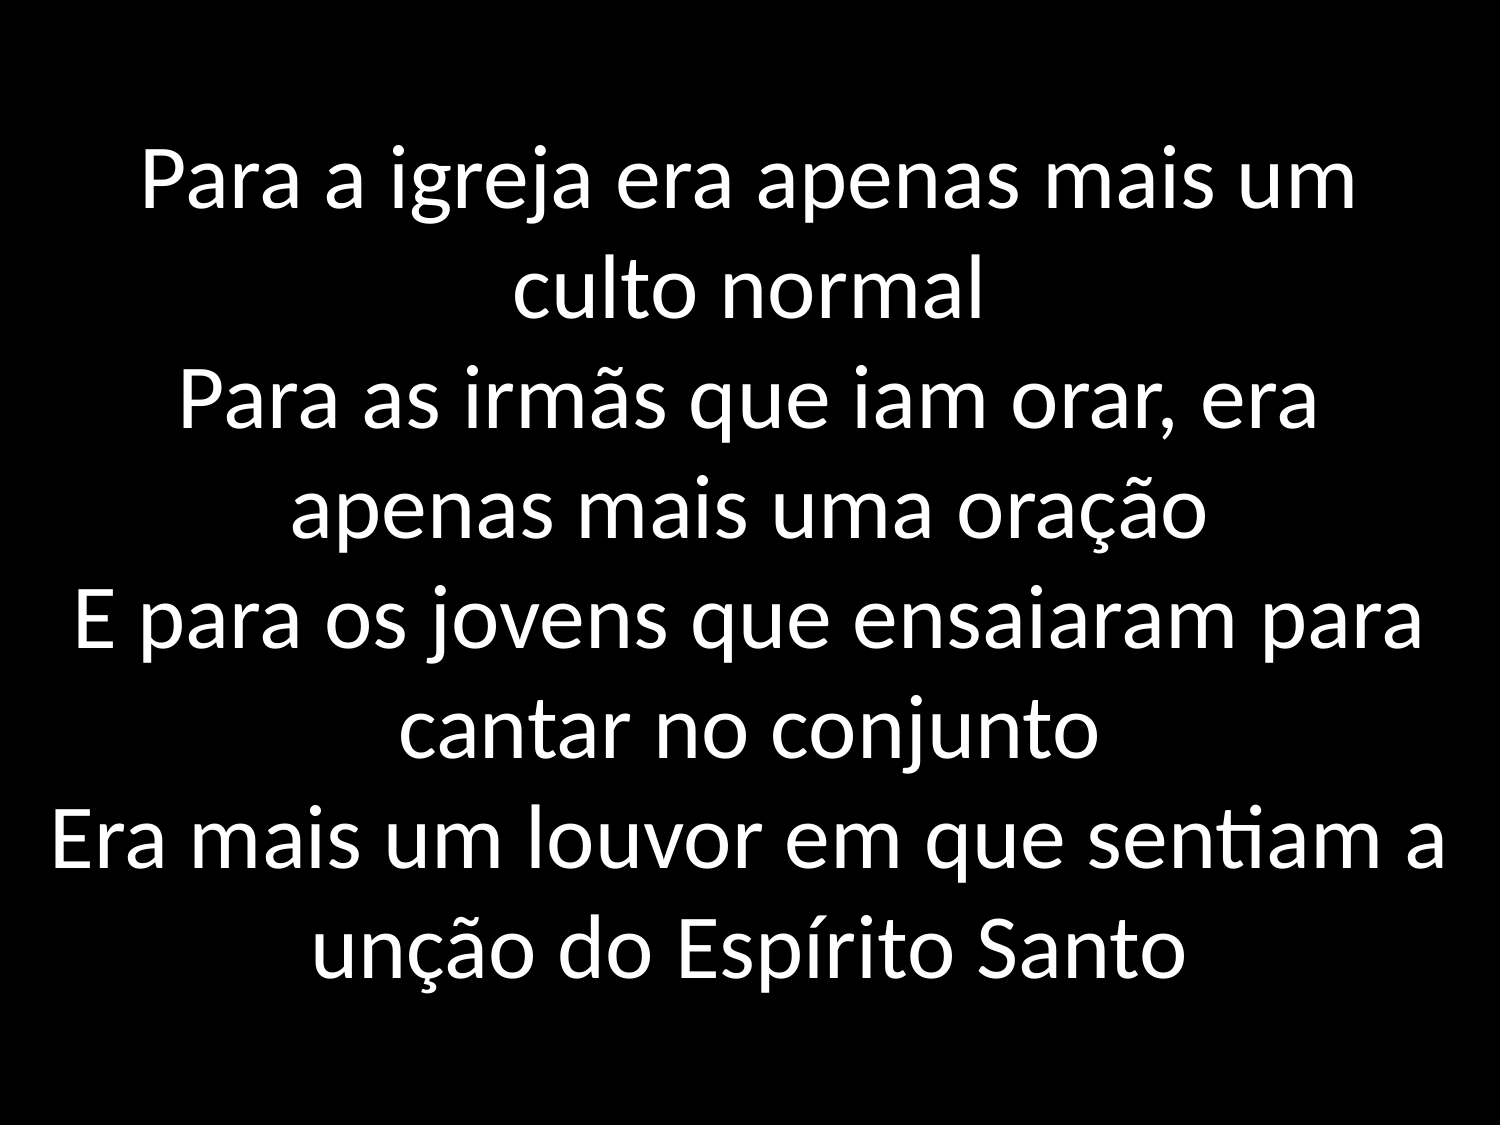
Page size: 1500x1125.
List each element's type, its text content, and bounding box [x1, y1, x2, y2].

title Para a igreja era apenas mais um culto normal Para as irmãs que iam orar, era apenas mais uma oração E para os jovens que ensaiaram para cantar no conjunto Era mais um louvor em que sentiam a unção do Espírito Santo [23, 23, 1477, 1090]
